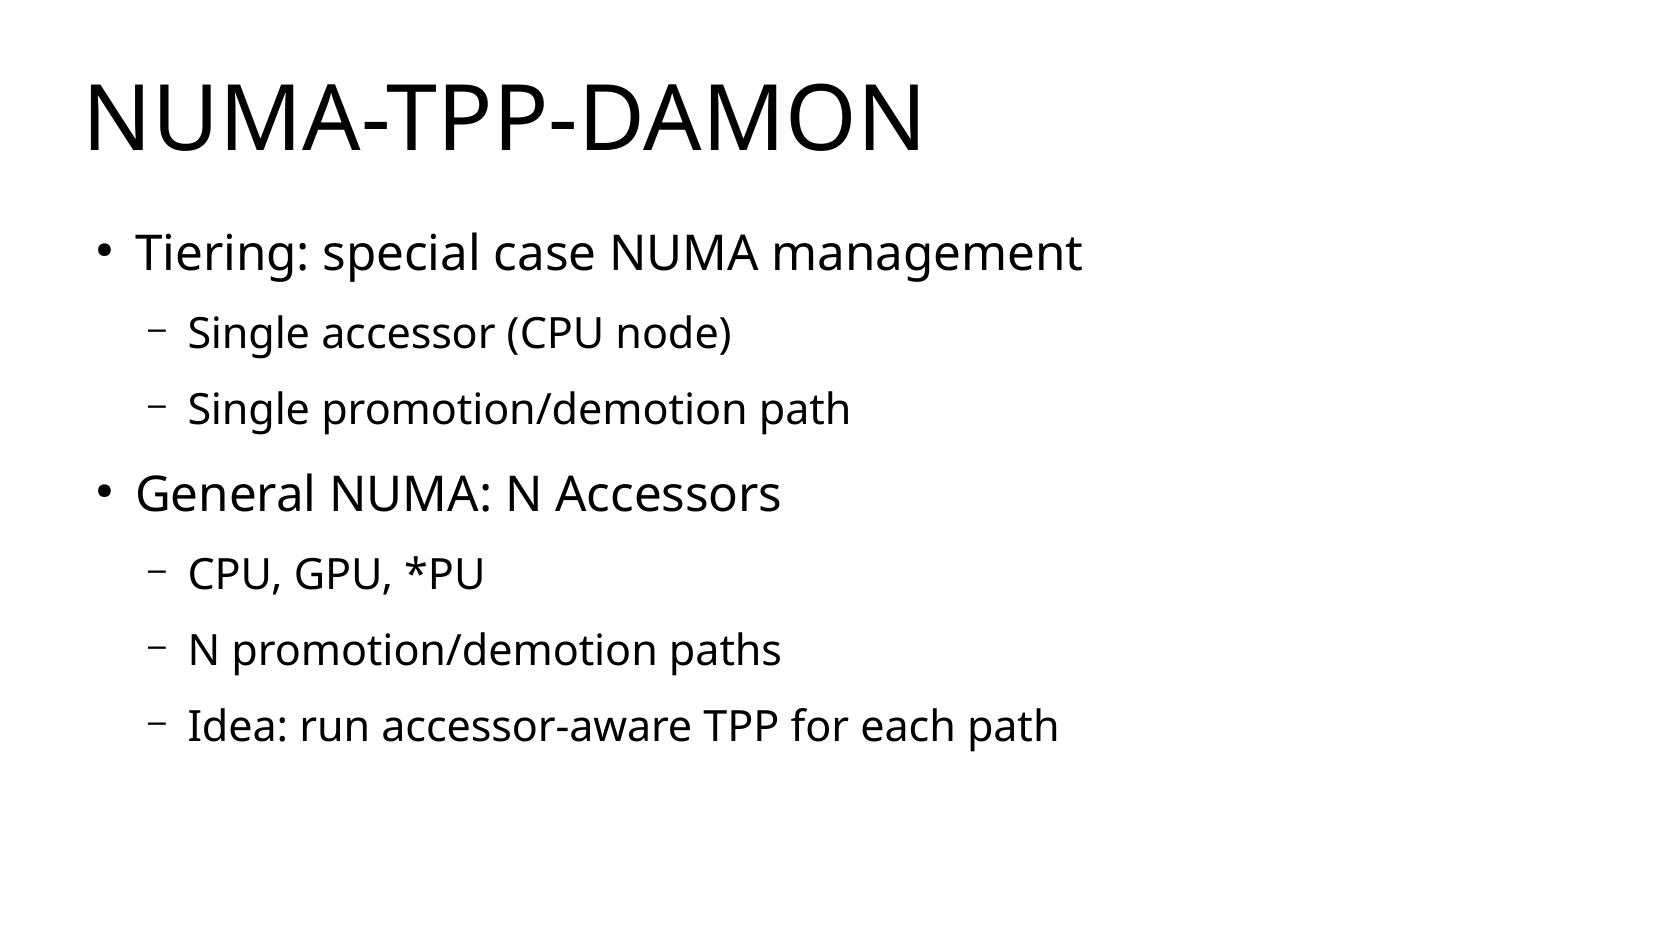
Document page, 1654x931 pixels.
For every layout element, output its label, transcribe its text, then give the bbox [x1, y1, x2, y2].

list Tiering: special case NUMA management Single accessor (CPU node) Single promotion/demotion path General NUMA: N Accessors CPU, GPU, *PU N promotion/demotion paths Idea: run accessor-aware TPP for each path [82, 217, 1571, 758]
title NUMA-TPP-DAMON [82, 37, 1571, 193]
